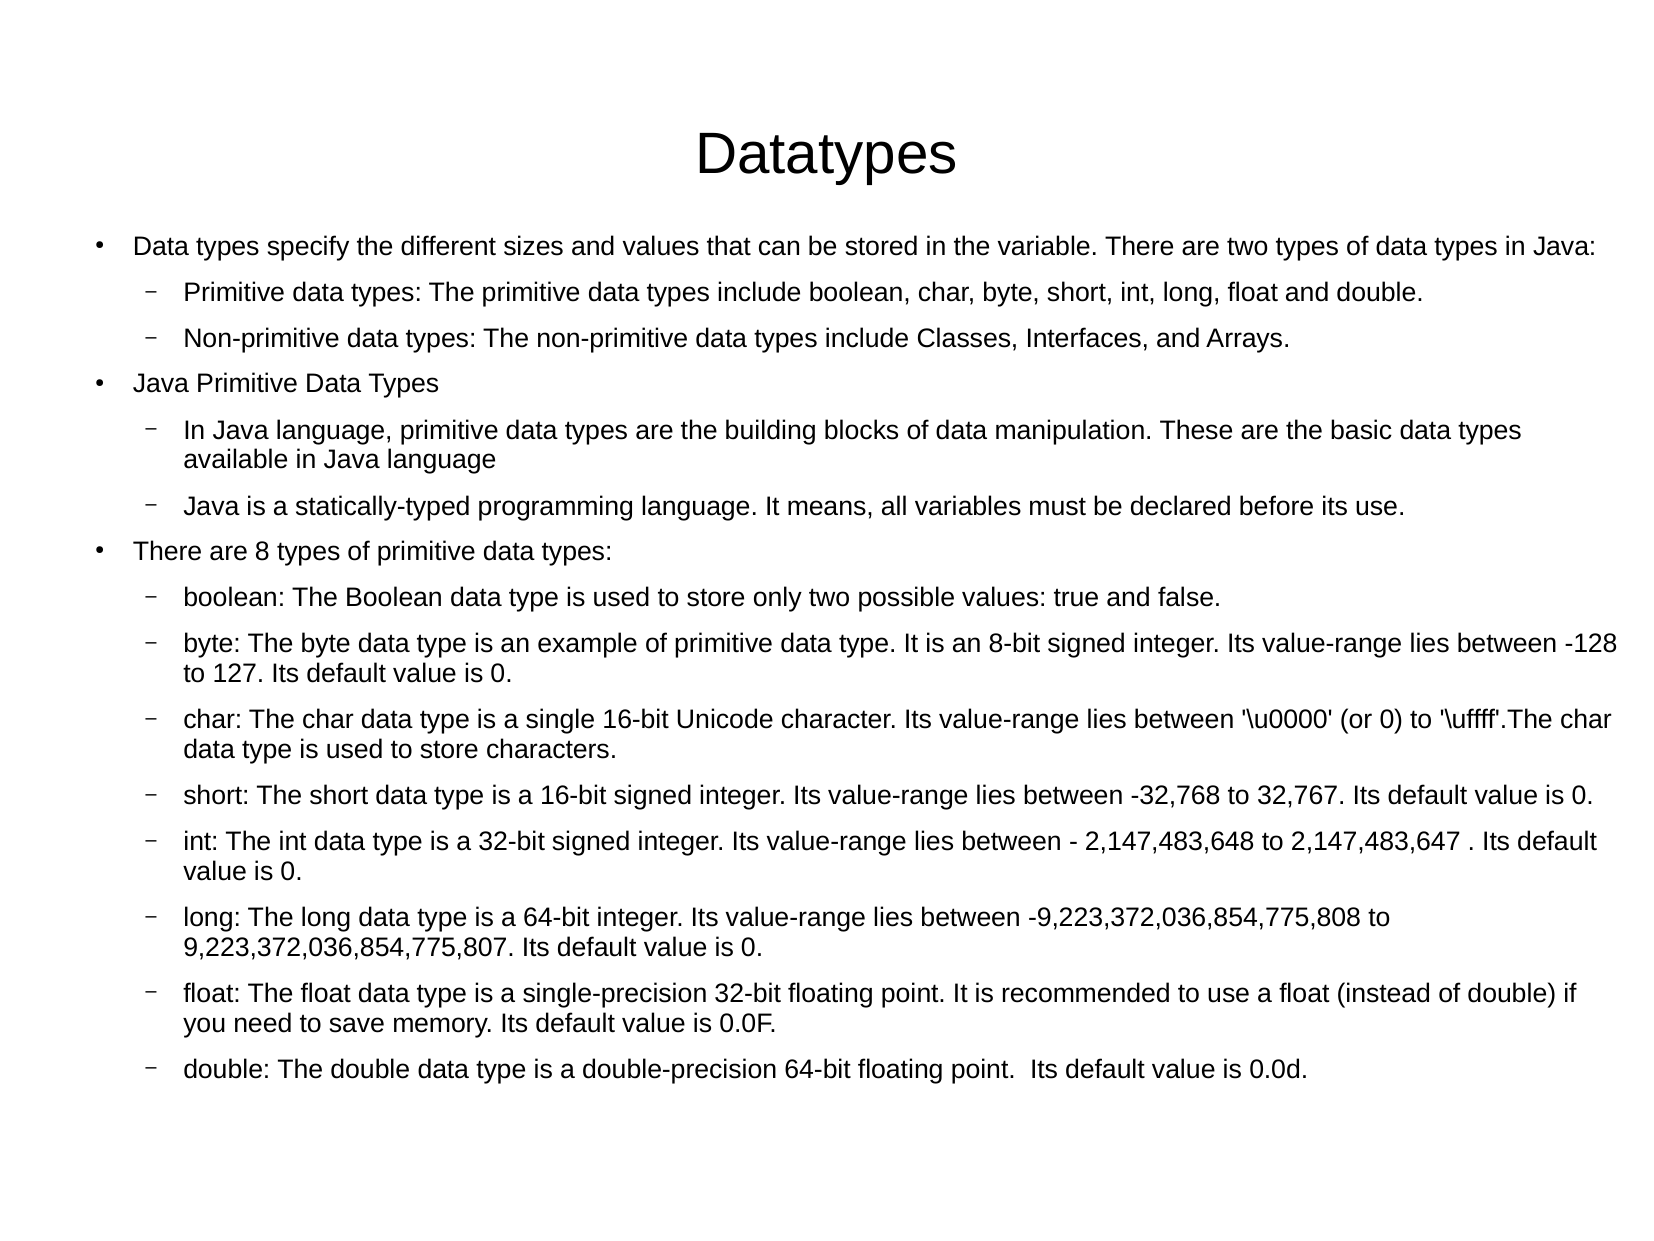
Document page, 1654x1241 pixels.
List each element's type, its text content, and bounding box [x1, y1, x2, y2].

list Data types specify the different sizes and values that can be stored in the variable. There are two types of data types in Java: Primitive data types: The primitive data types include boolean, char, byte, short, int, long, float and double. Non-primitive data types: The non-primitive data types include Classes, Interfaces, and Arrays. Java Primitive Data Types In Java language, primitive data types are the building blocks of data manipulation. These are the basic data types available in Java language Java is a statically-typed programming language. It means, all variables must be declared before its use. There are 8 types of primitive data types: boolean: The Boolean data type is used to store only two possible values: true and false. byte: The byte data type is an example of primitive data type. It is an 8-bit signed integer. Its value-range lies between -128 to 127. Its default value is 0. char: The char data type is a single 16-bit Unicode character. Its value-range lies between '\u0000' (or 0) to '\uffff'.The char data type is used to store characters. short: The short data type is a 16-bit signed integer. Its value-range lies between -32,768 to 32,767. Its default value is 0. int: The int data type is a 32-bit signed integer. Its value-range lies between - 2,147,483,648 to 2,147,483,647 . Its default value is 0. long: The long data type is a 64-bit integer. Its value-range lies between -9,223,372,036,854,775,808 to 9,223,372,036,854,775,807. Its default value is 0. float: The float data type is a single-precision 32-bit floating point. It is recommended to use a float (instead of double) if you need to save memory. Its default value is 0.0F. double: The double data type is a double-precision 64-bit floating point. Its default value is 0.0d. [82, 231, 1619, 1163]
title Datatypes [82, 49, 1571, 231]
